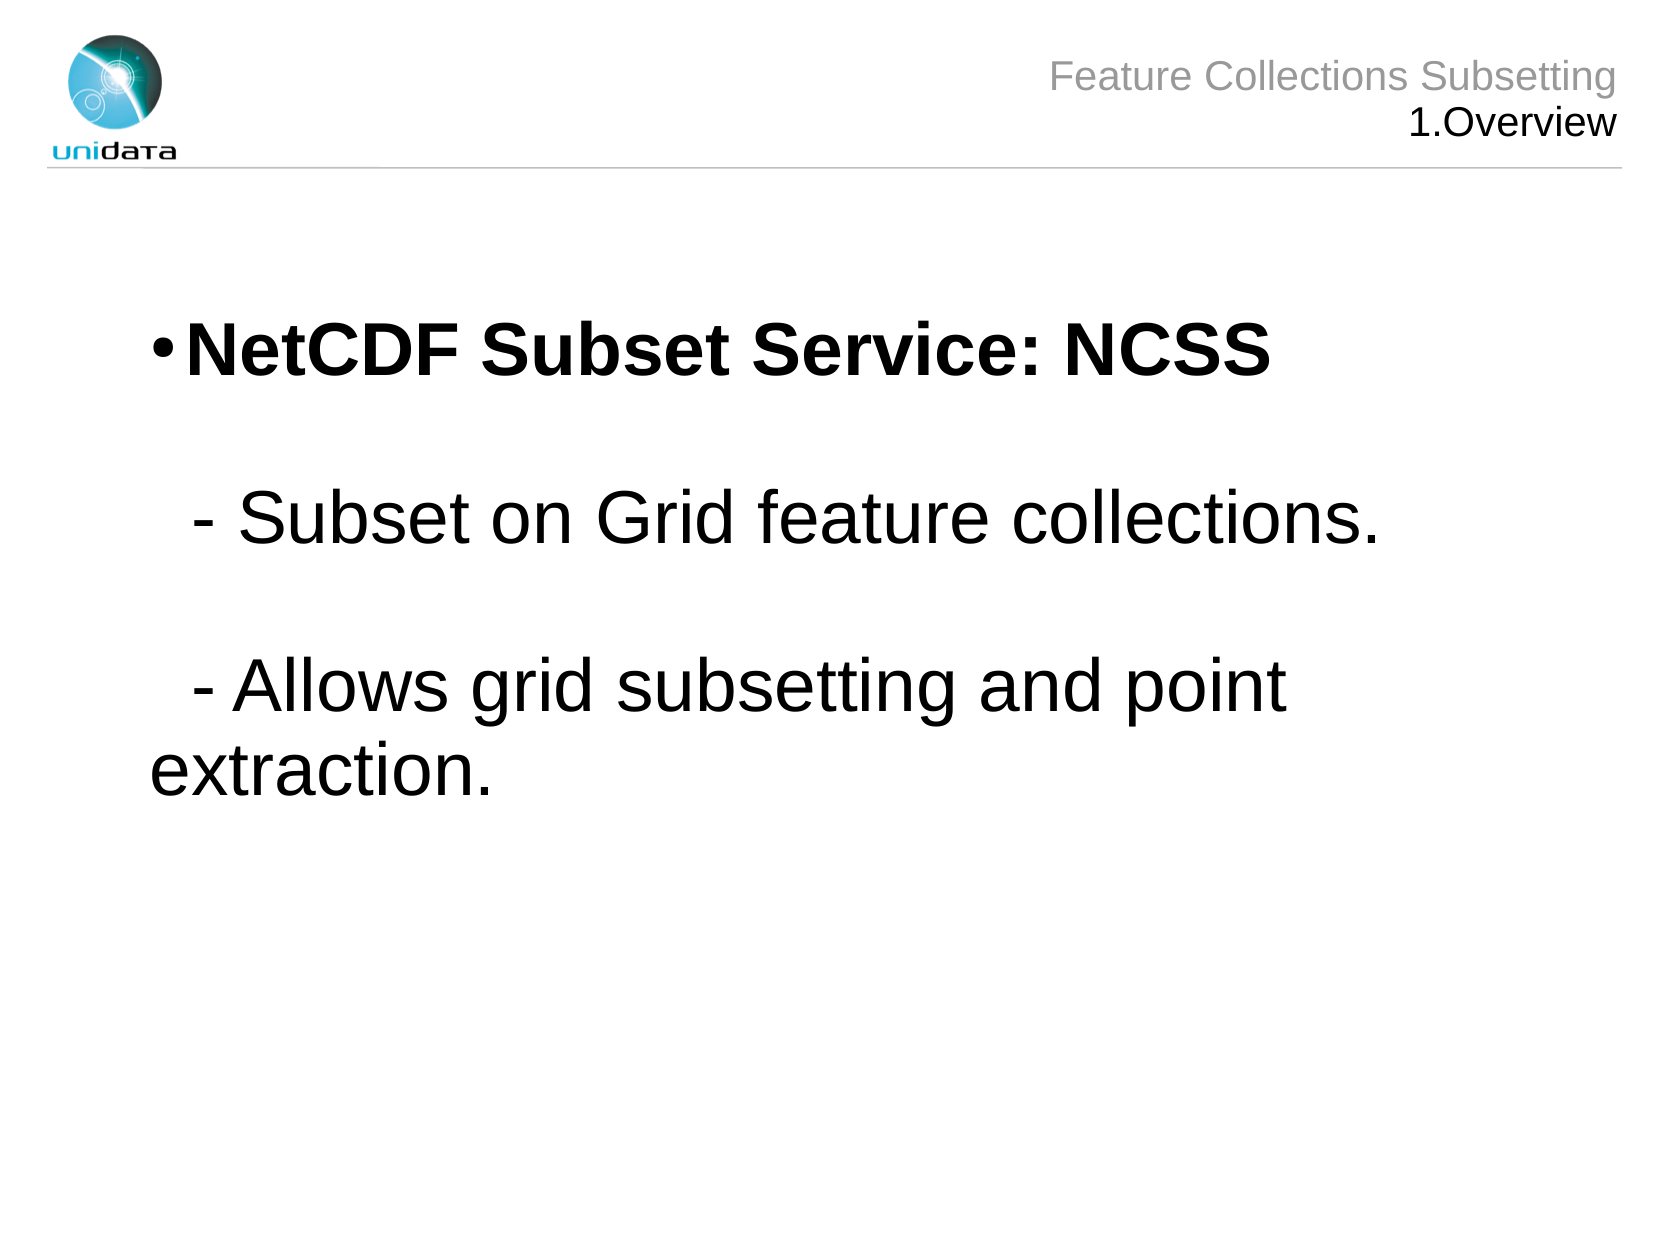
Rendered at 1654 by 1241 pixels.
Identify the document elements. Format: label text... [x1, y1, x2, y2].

text_box Feature Collections Subsetting 1.Overview [980, 41, 1618, 158]
picture [41, 23, 187, 174]
text_box NetCDF Subset Service: NCSS - Subset on Grid feature collections. - Allows grid subsetting and point extraction. [135, 300, 1501, 903]
